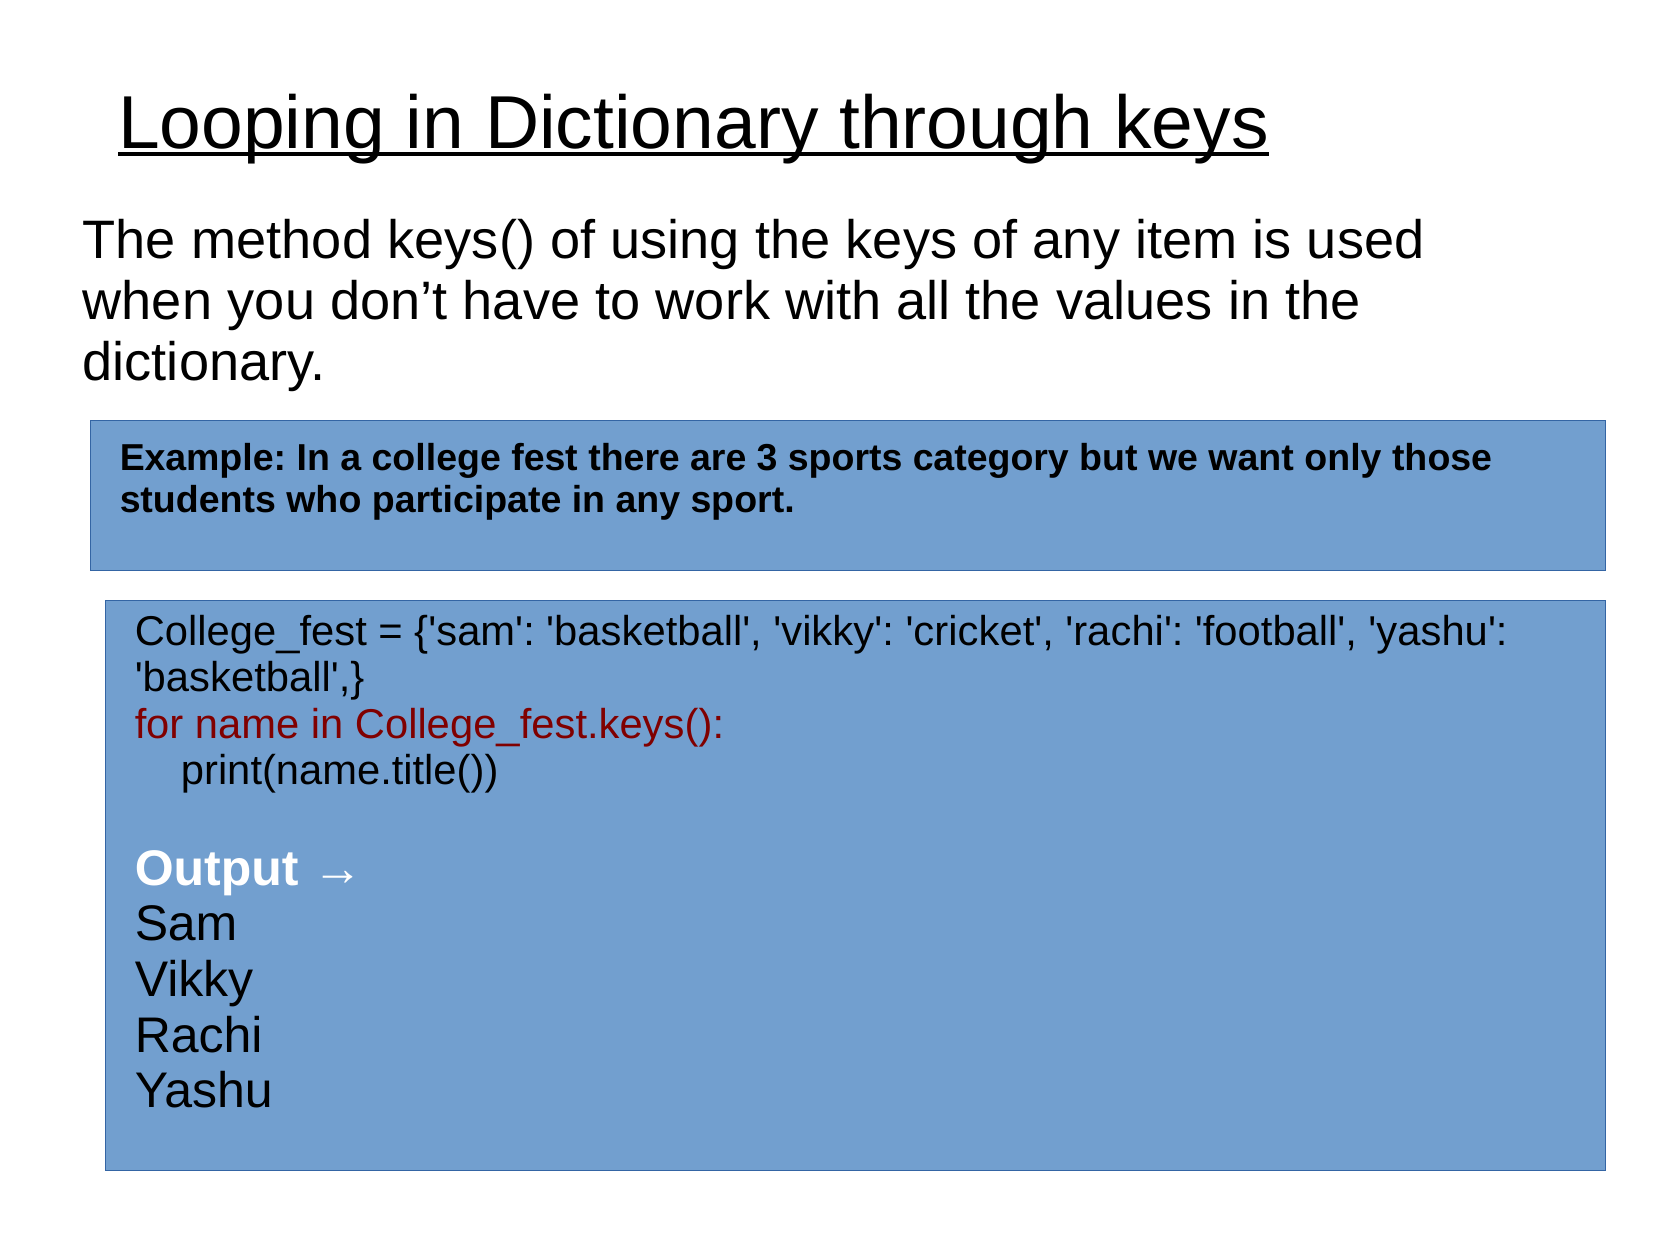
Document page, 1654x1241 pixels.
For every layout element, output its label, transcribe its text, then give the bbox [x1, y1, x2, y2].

list The method keys() of using the keys of any item is used when you don’t have to work with all the values in the dictionary. [82, 210, 1571, 1171]
text_box [90, 420, 1606, 571]
text_box [105, 600, 120, 1171]
text_box Example: In a college fest there are 3 sports category but we want only those students who participate in any sport. [105, 429, 1606, 600]
text_box College_fest = {'sam': 'basketball', 'vikky': 'cricket', 'rachi': 'football', 'yashu': 'basketball',} for name in College_fest.keys(): print(name.title()) Output → Sam Vikky Rachi Yashu [120, 600, 1654, 1186]
title Looping in Dictionary through keys [82, 49, 1571, 196]
